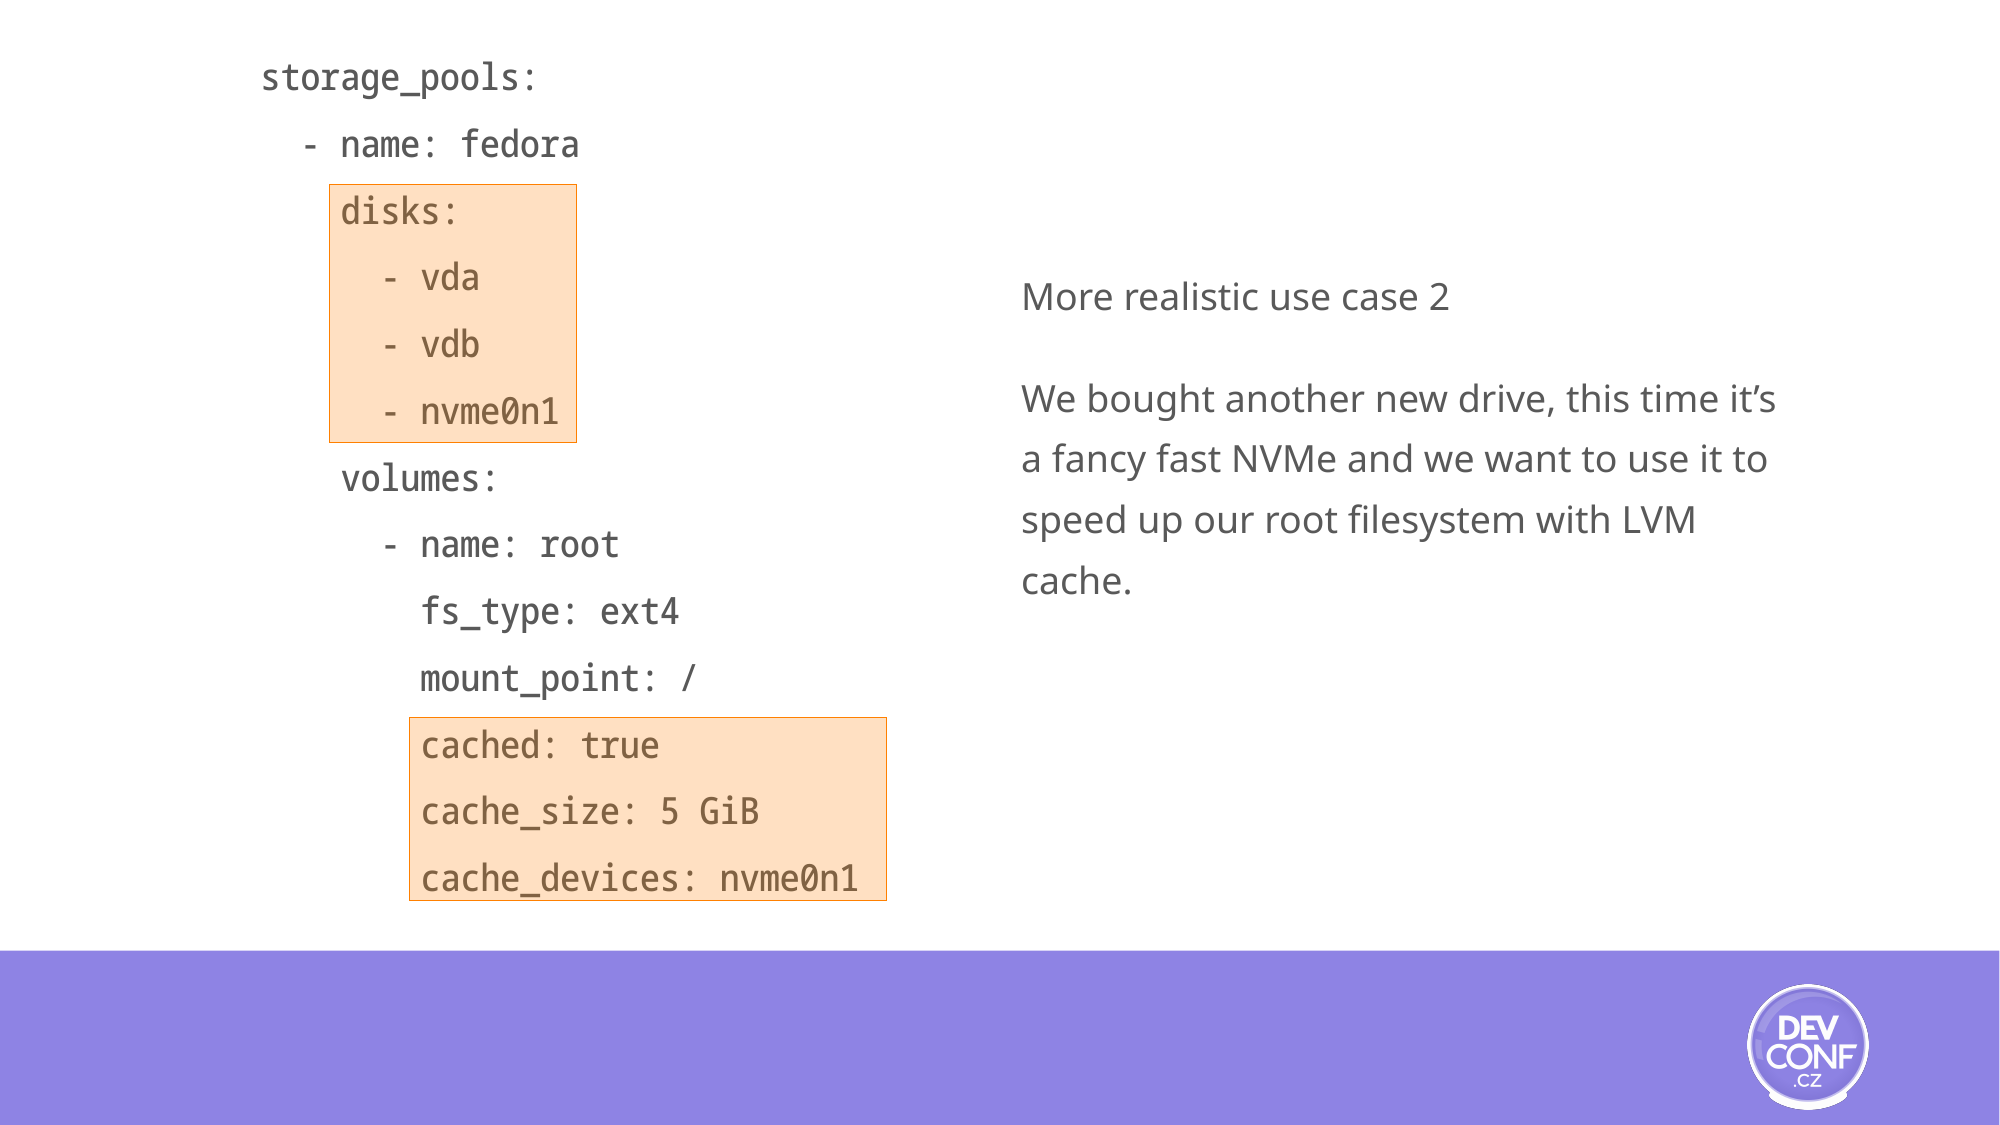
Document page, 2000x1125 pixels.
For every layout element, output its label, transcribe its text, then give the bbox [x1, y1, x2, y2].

picture [1747, 984, 1869, 1110]
text_box [409, 717, 887, 901]
text_box [329, 184, 577, 443]
list We bought another new drive, this time it’s a fancy fast NVMe and we want to use it to speed up our root filesystem with LVM cache. [1021, 358, 1791, 937]
subtitle More realistic use case 2 [1021, 261, 1791, 320]
list storage_pools: - name: fedora disks: - vda - vdb - nvme0n1 volumes: - name: root fs_type: ext4 mount_point: / cached: true cache_size: 5 GiB cache_devices: nvme0n1 [140, 37, 910, 937]
